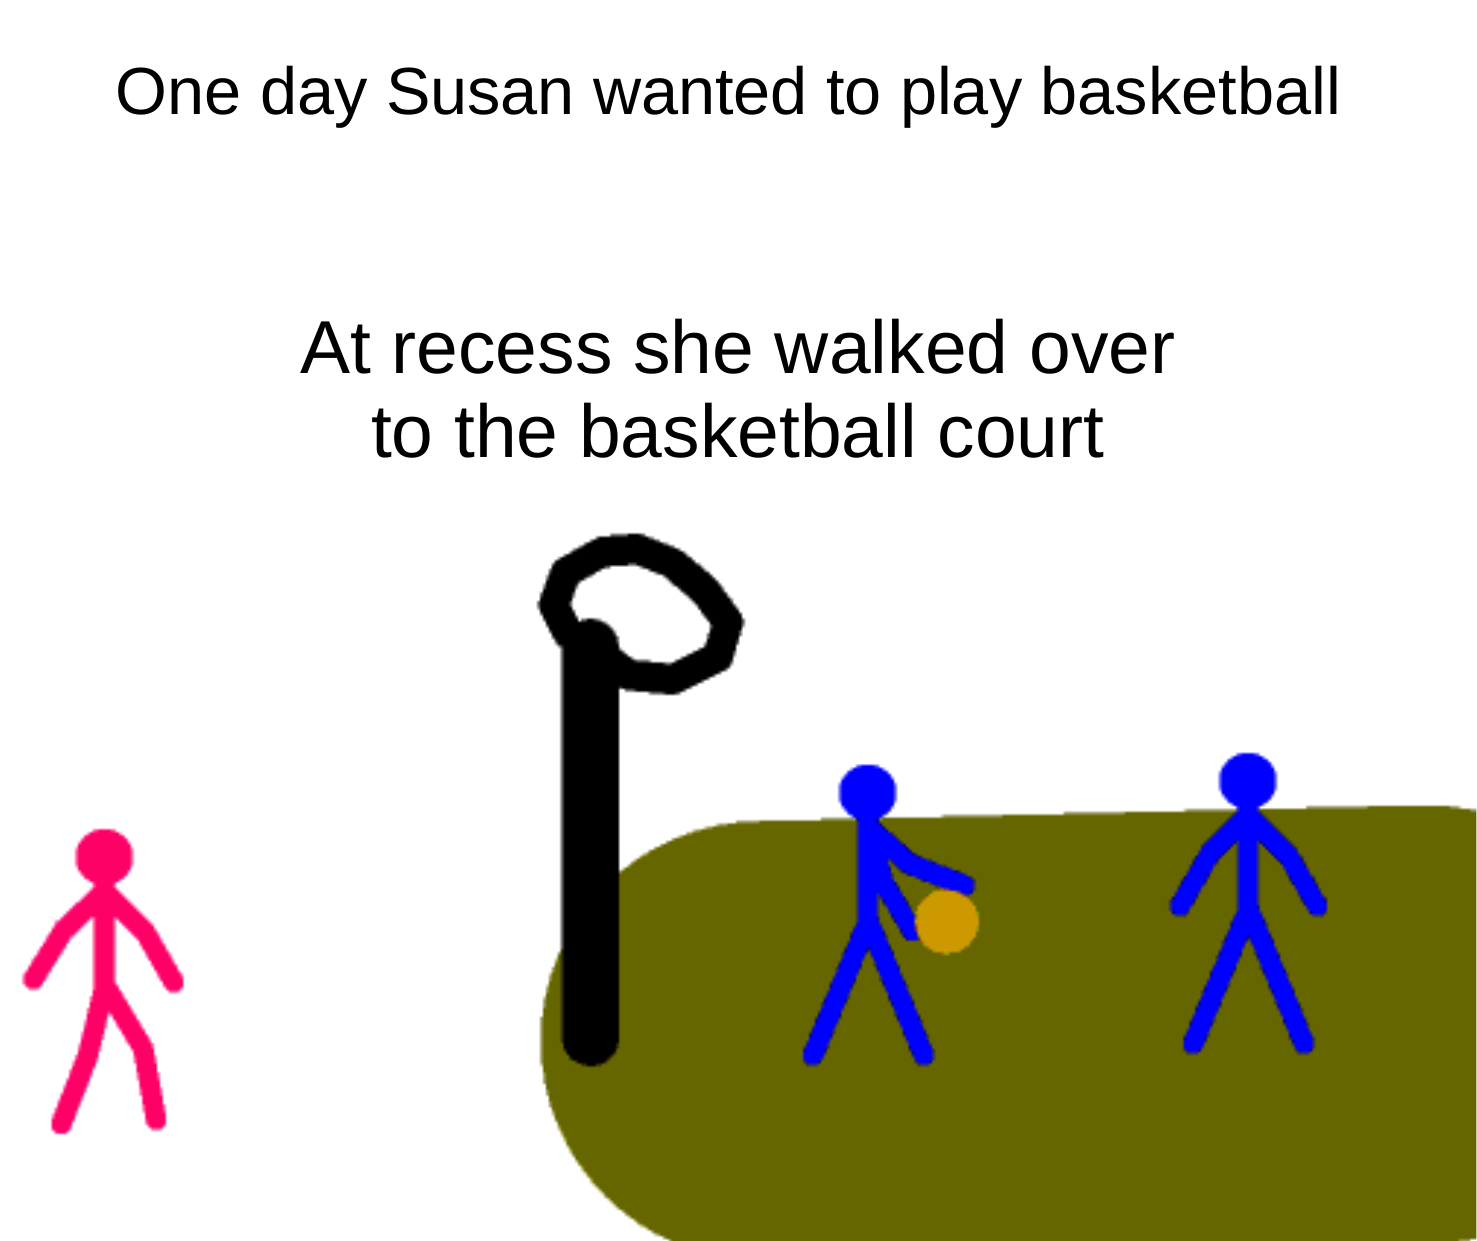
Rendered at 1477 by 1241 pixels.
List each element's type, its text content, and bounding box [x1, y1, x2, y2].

title At recess she walked over to the basketball court [289, 271, 1188, 508]
title One day Susan wanted to play basketball [59, 5, 1418, 178]
picture [0, 0, 1477, 1241]
